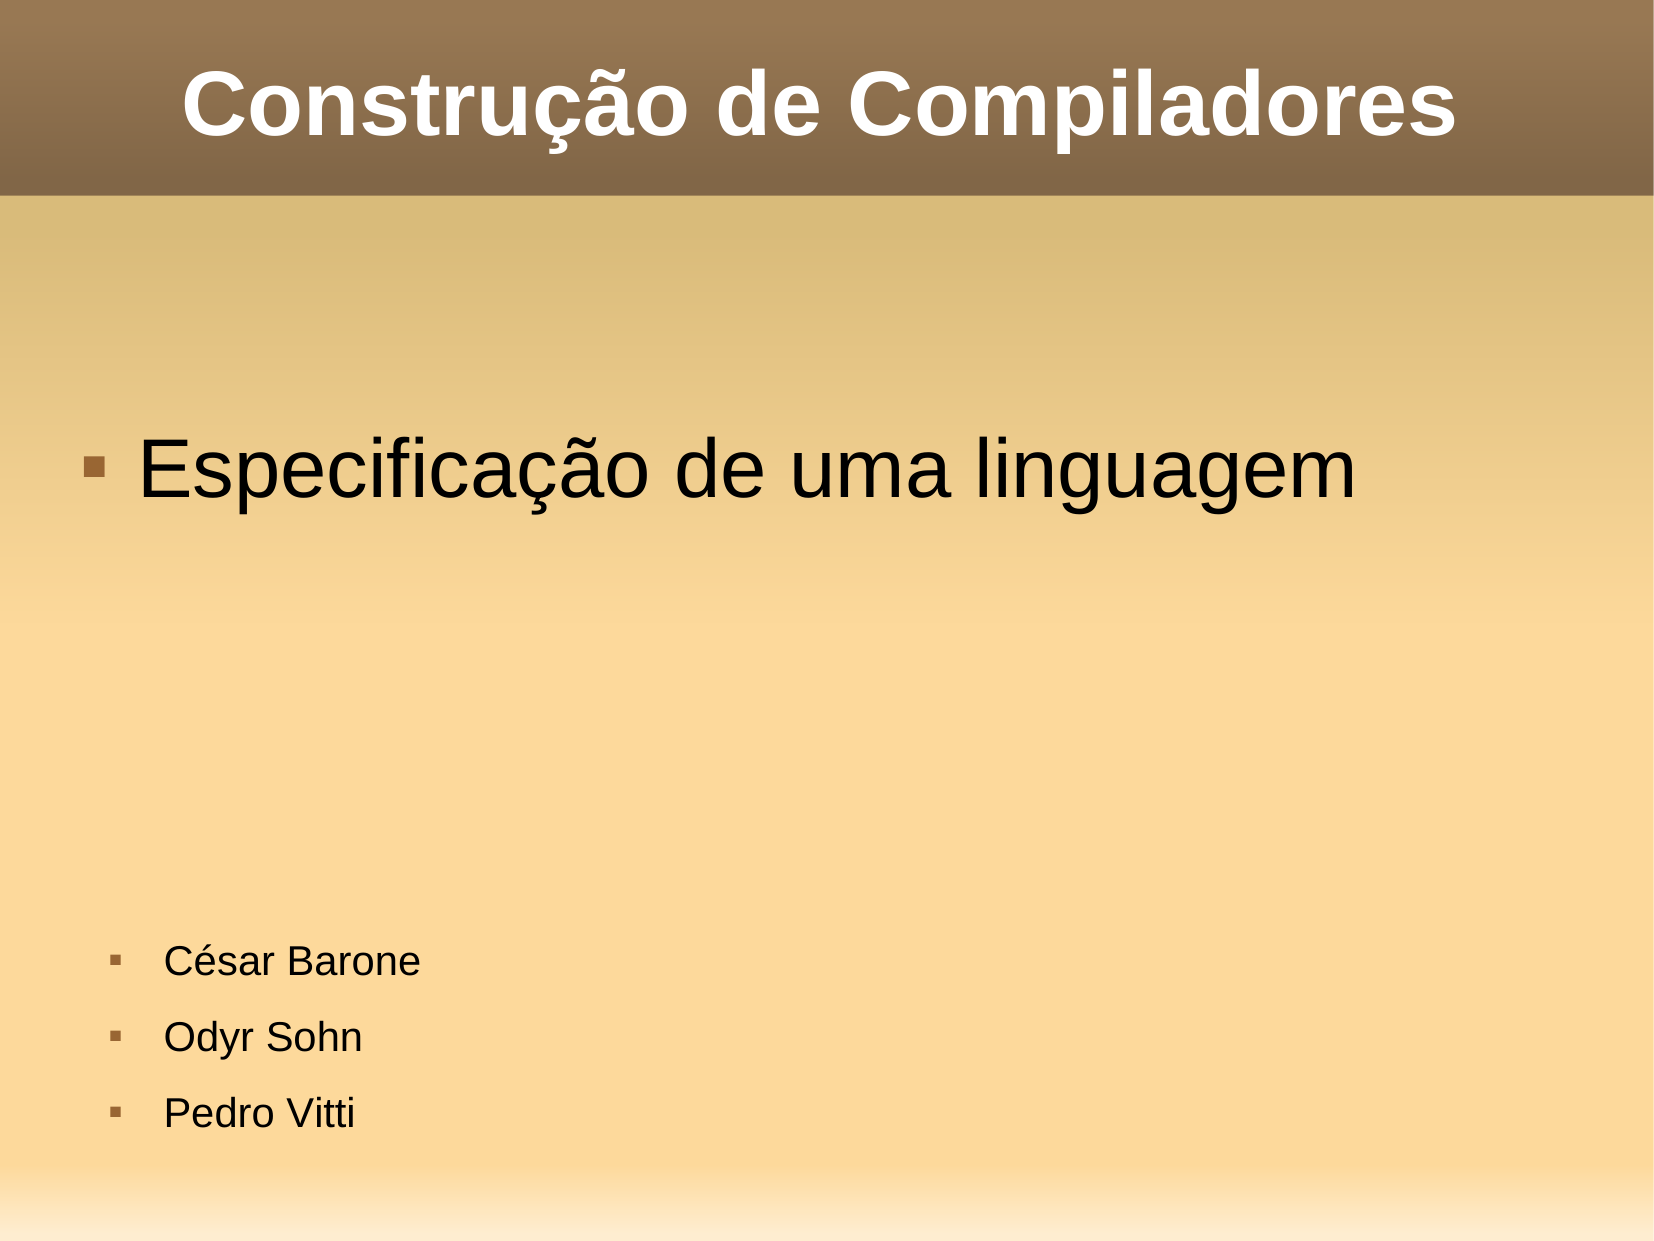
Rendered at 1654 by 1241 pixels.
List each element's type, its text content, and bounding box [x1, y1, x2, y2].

picture [0, 0, 1654, 1241]
list Especificação de uma linguagem [66, 317, 1555, 815]
list César Barone Odyr Sohn Pedro Vitti [75, 937, 1613, 1201]
title Construção de Compiladores [76, 0, 1565, 208]
